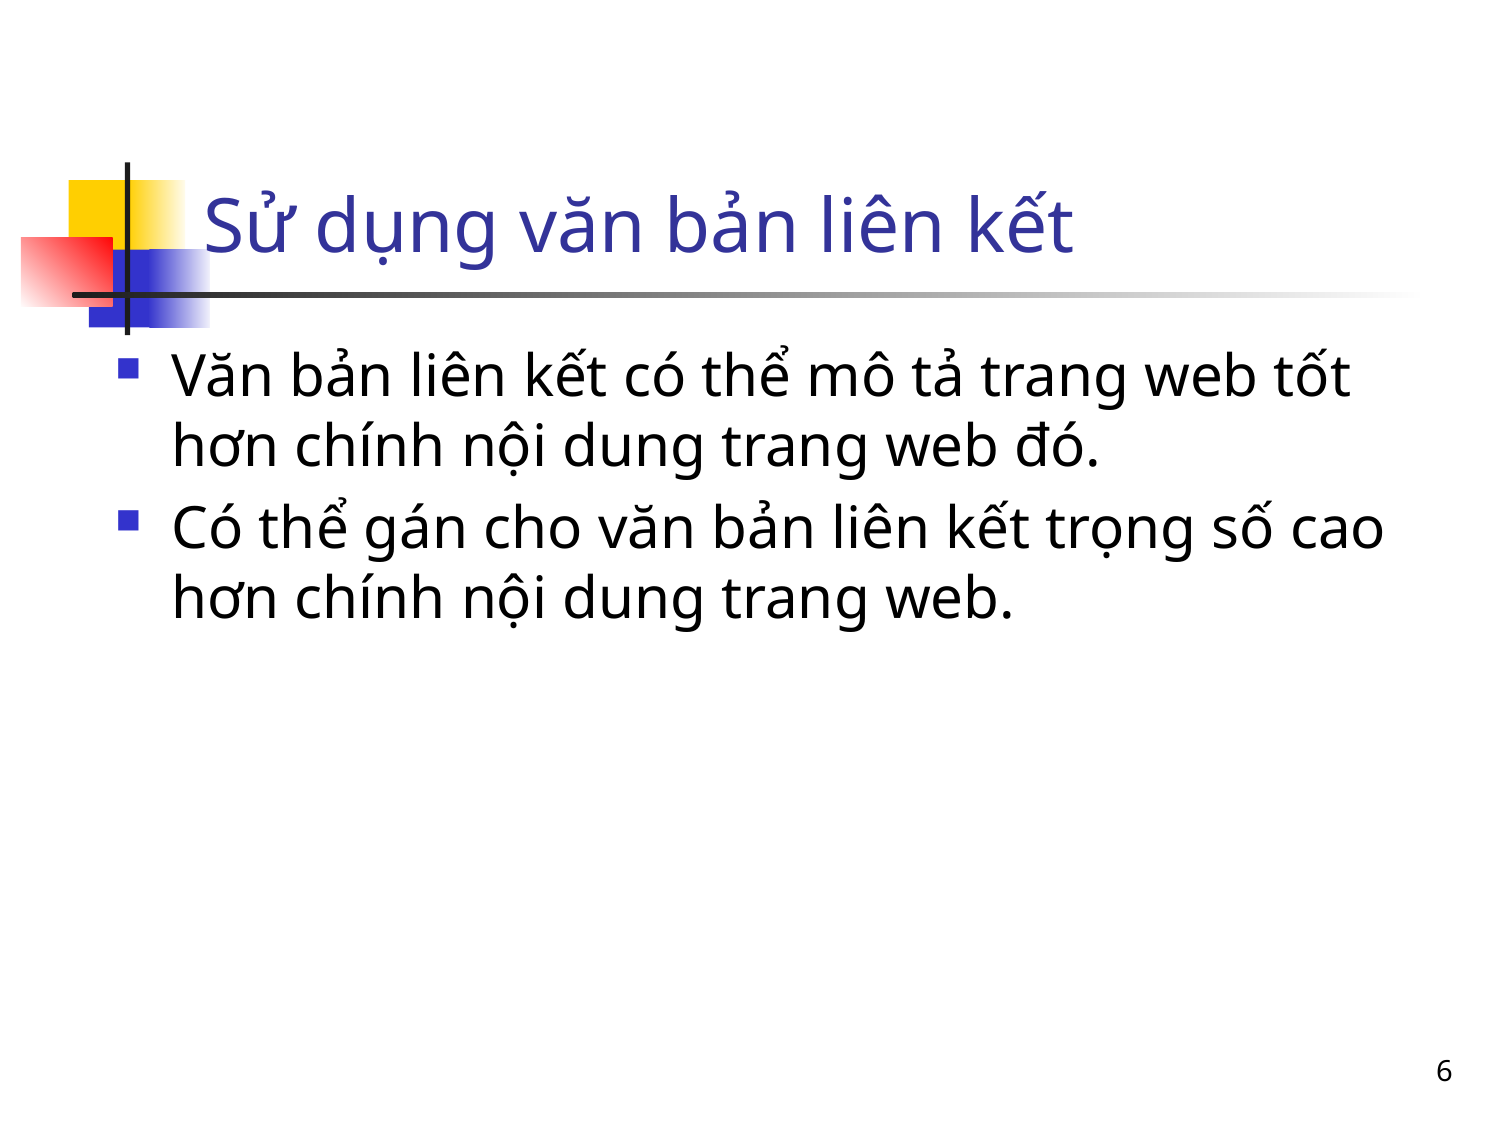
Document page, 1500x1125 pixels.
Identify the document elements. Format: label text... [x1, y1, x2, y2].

title Sử dụng văn bản liên kết [188, 35, 1468, 275]
list Văn bản liên kết có thể mô tả trang web tốt hơn chính nội dung trang web đó. Có thể gán cho văn bản liên kết trọng số cao hơn chính nội dung trang web. [100, 331, 1469, 1006]
slide_number <number> [1155, 1024, 1468, 1100]
